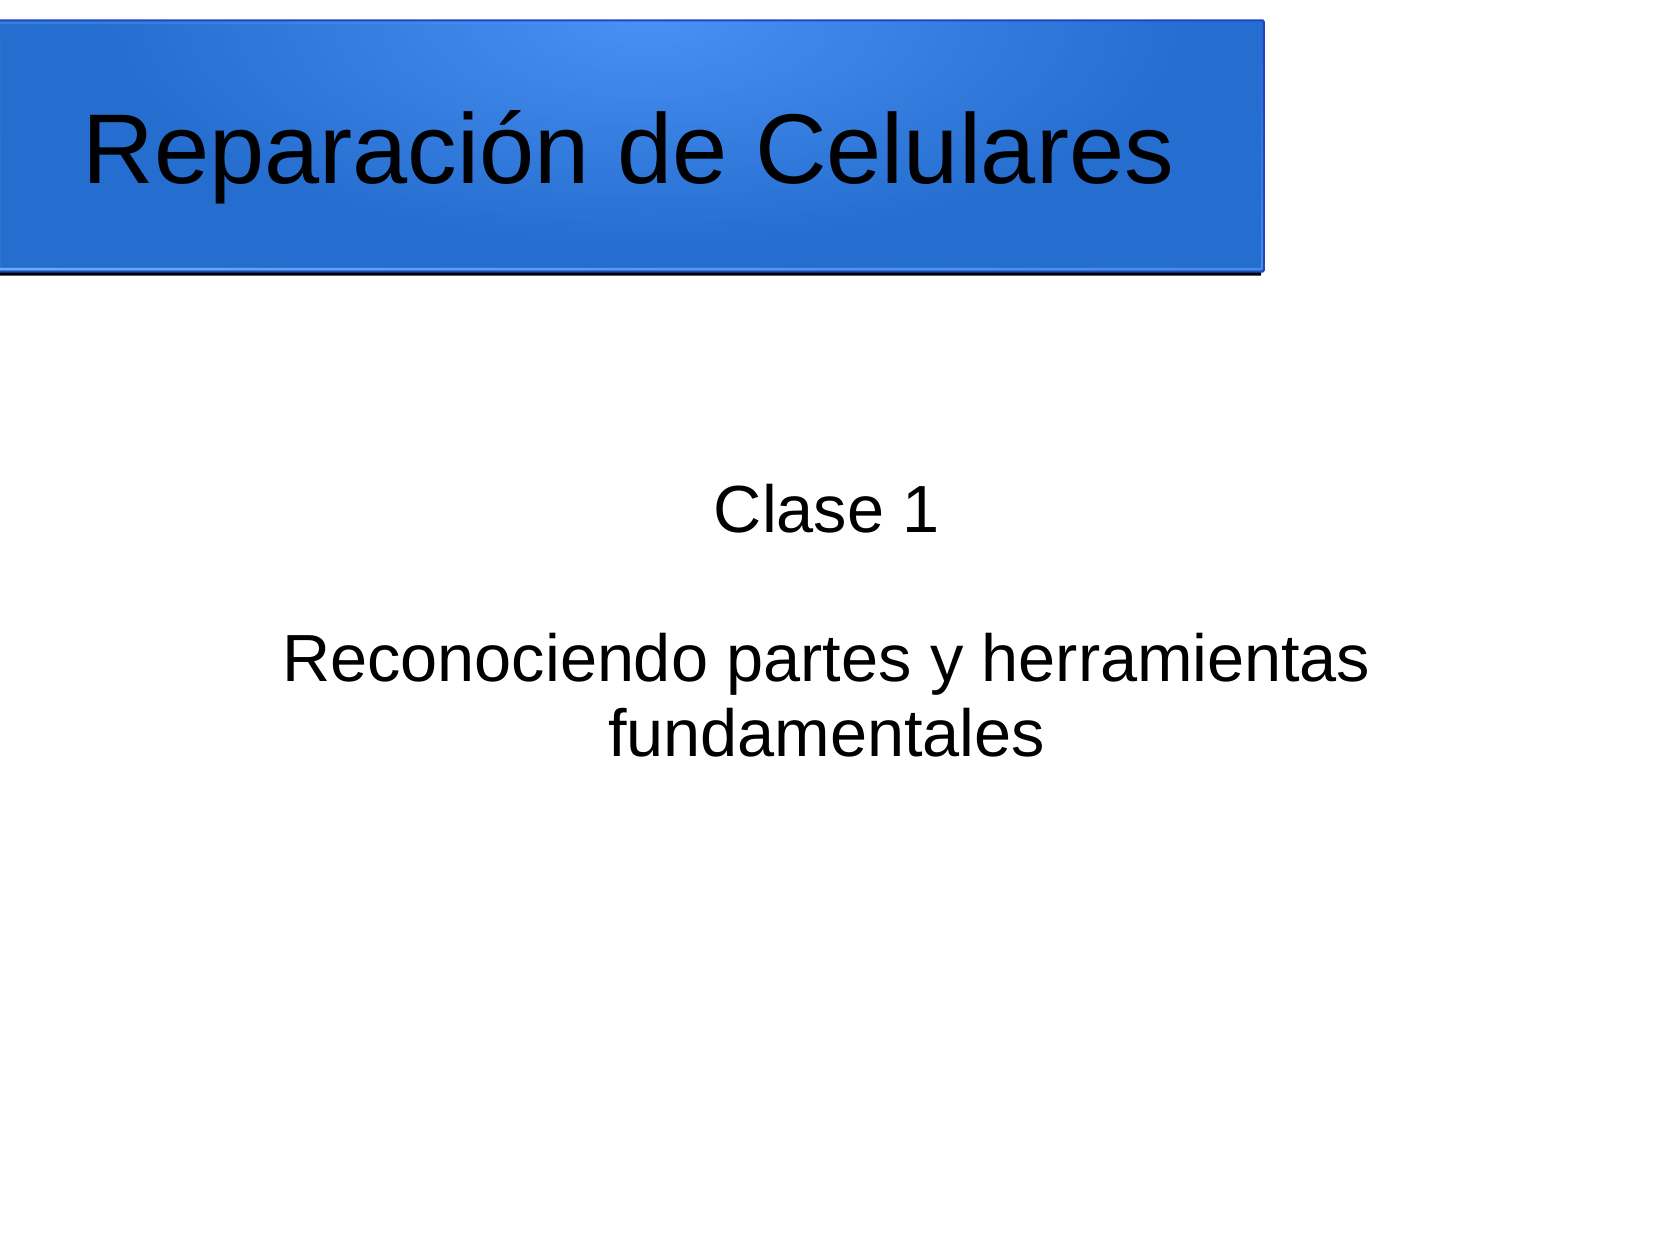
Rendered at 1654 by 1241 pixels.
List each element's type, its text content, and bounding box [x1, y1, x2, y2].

title Reparación de Celulares [82, 47, 1235, 252]
subtitle Clase 1 Reconociendo partes y herramientas fundamentales [82, 299, 1571, 1019]
